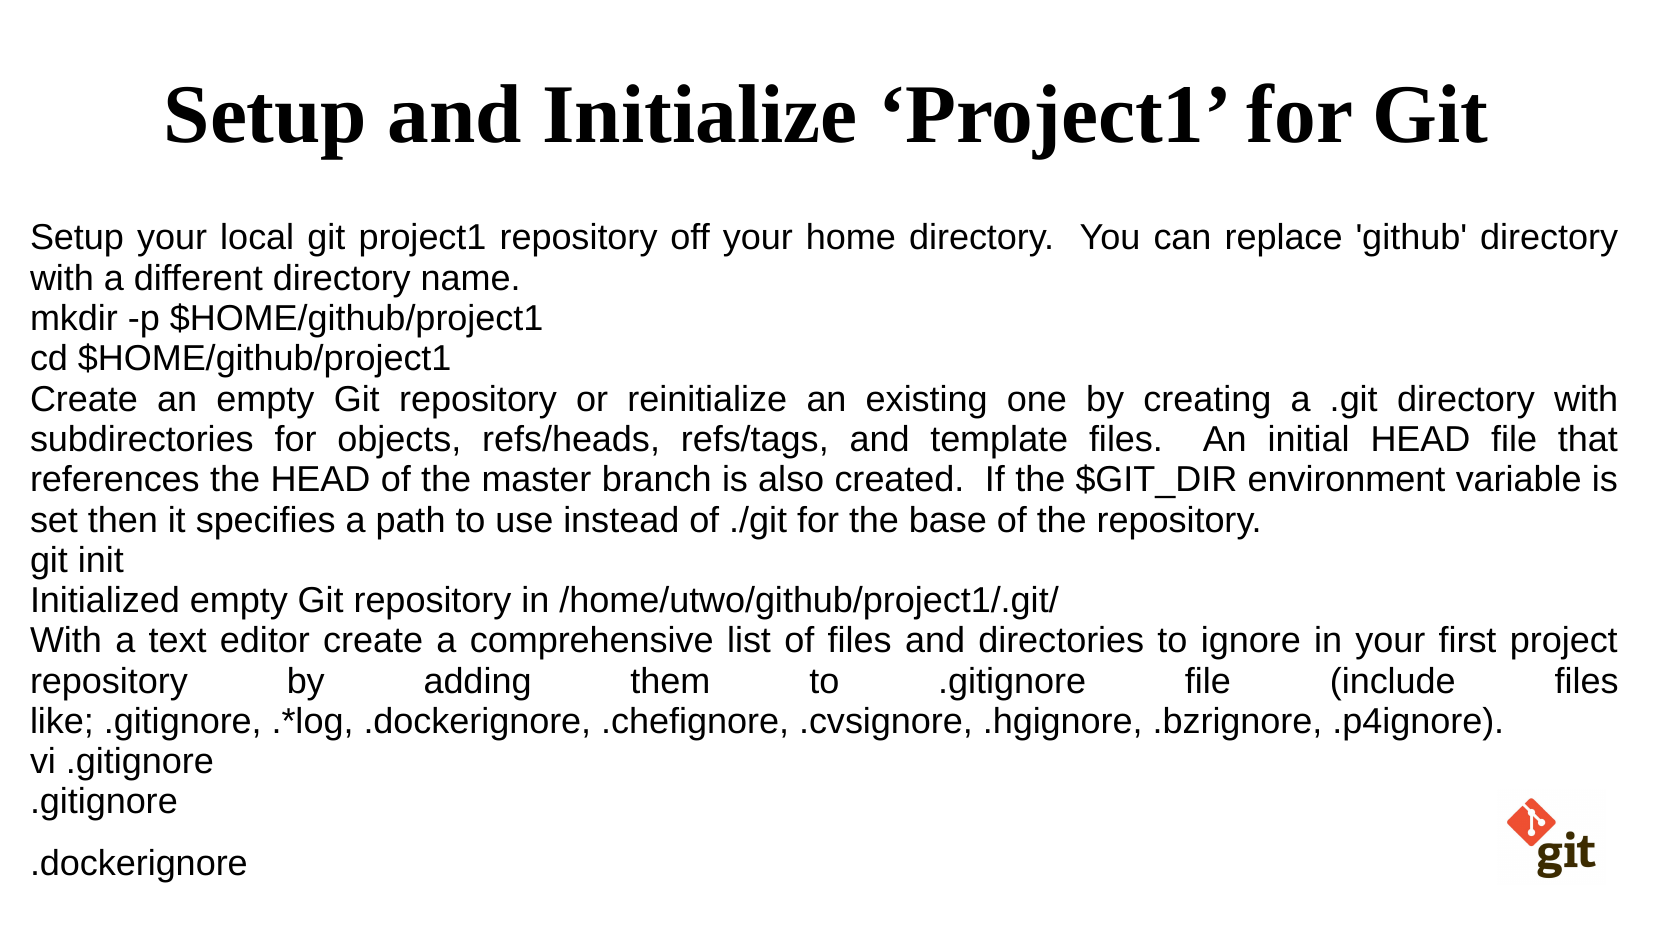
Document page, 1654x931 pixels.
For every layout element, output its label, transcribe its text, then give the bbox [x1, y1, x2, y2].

list Setup your local git project1 repository off your home directory. You can replace 'github' directory with a different directory name. mkdir -p $HOME/github/project1 cd $HOME/github/project1 Create an empty Git repository or reinitialize an existing one by creating a .git directory with subdirectories for objects, refs/heads, refs/tags, and template files. An initial HEAD file that references the HEAD of the master branch is also created. If the $GIT_DIR environment variable is set then it specifies a path to use instead of ./git for the base of the repository. git init Initialized empty Git repository in /home/utwo/github/project1/.git/ With a text editor create a comprehensive list of files and directories to ignore in your first project repository by adding them to .gitignore file (include files like; .gitignore, .*log, .dockerignore, .chefignore, .cvsignore, .hgignore, .bzrignore, .p4ignore). vi .gitignore .gitignore .dockerignore [30, 217, 1621, 886]
picture [1497, 789, 1606, 886]
title Setup and Initialize ‘Project1’ for Git [82, 37, 1571, 193]
